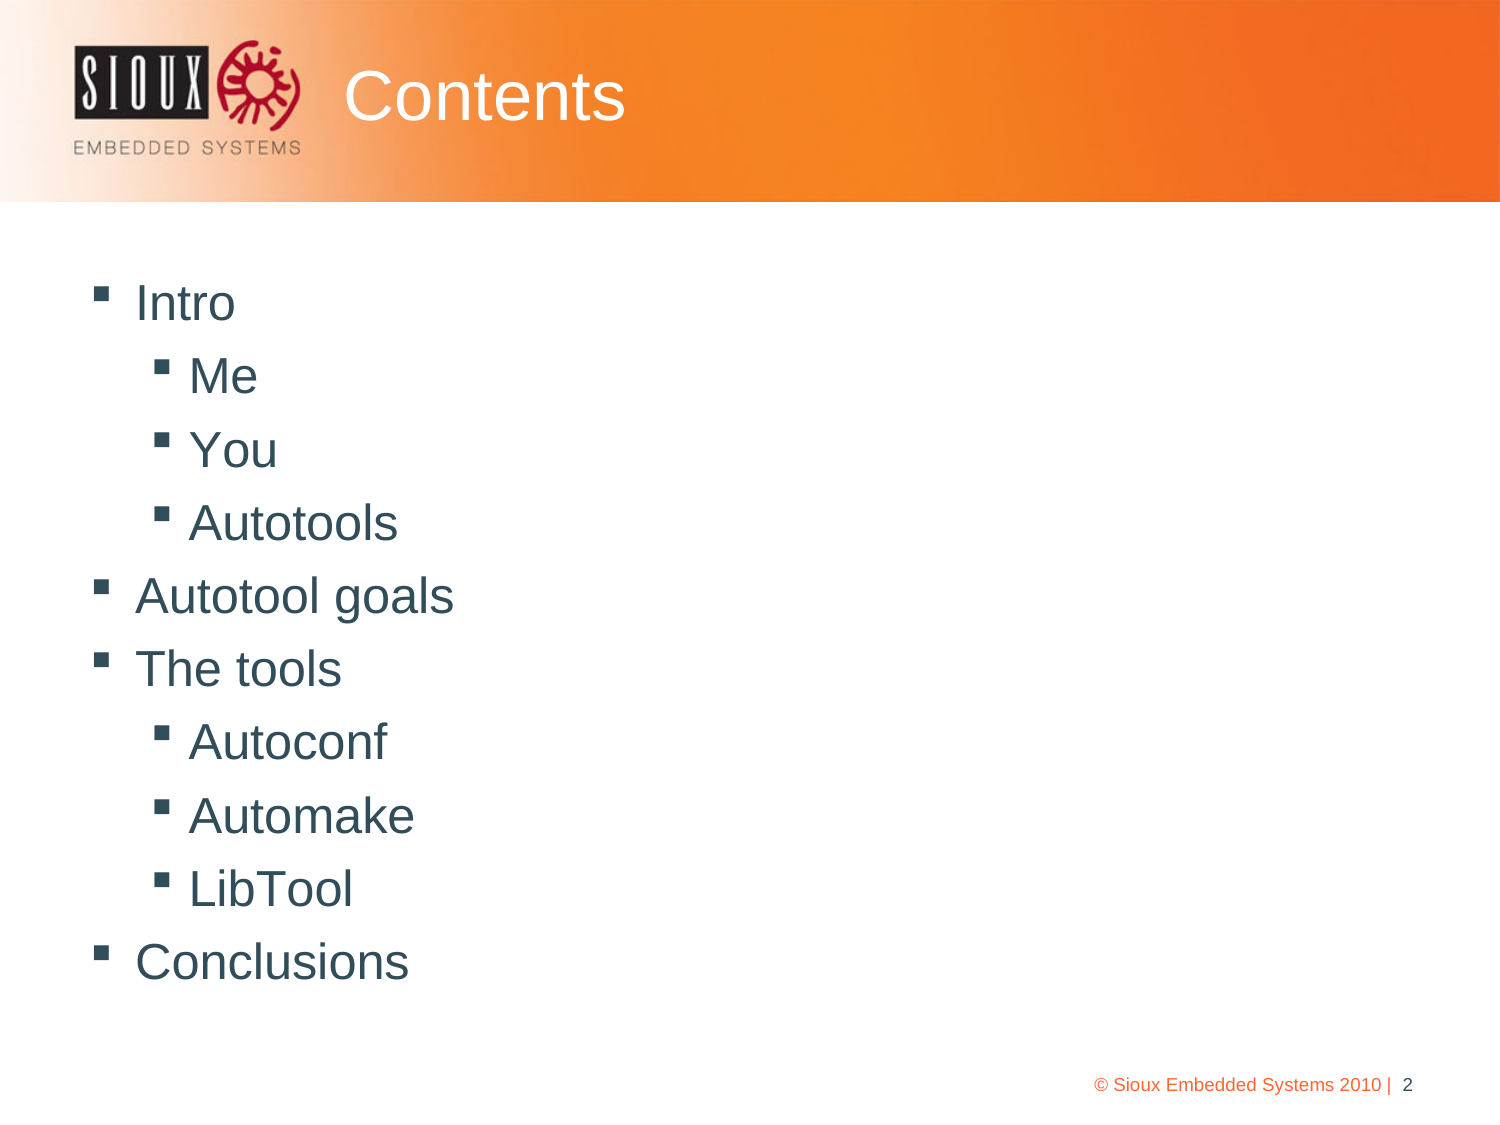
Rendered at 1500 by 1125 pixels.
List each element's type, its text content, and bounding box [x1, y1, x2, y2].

picture [0, 0, 1500, 202]
title Contents [329, 37, 1424, 163]
list Intro Me You Autotools Autotool goals The tools Autoconf Automake LibTool Conclusions [75, 262, 1426, 1005]
